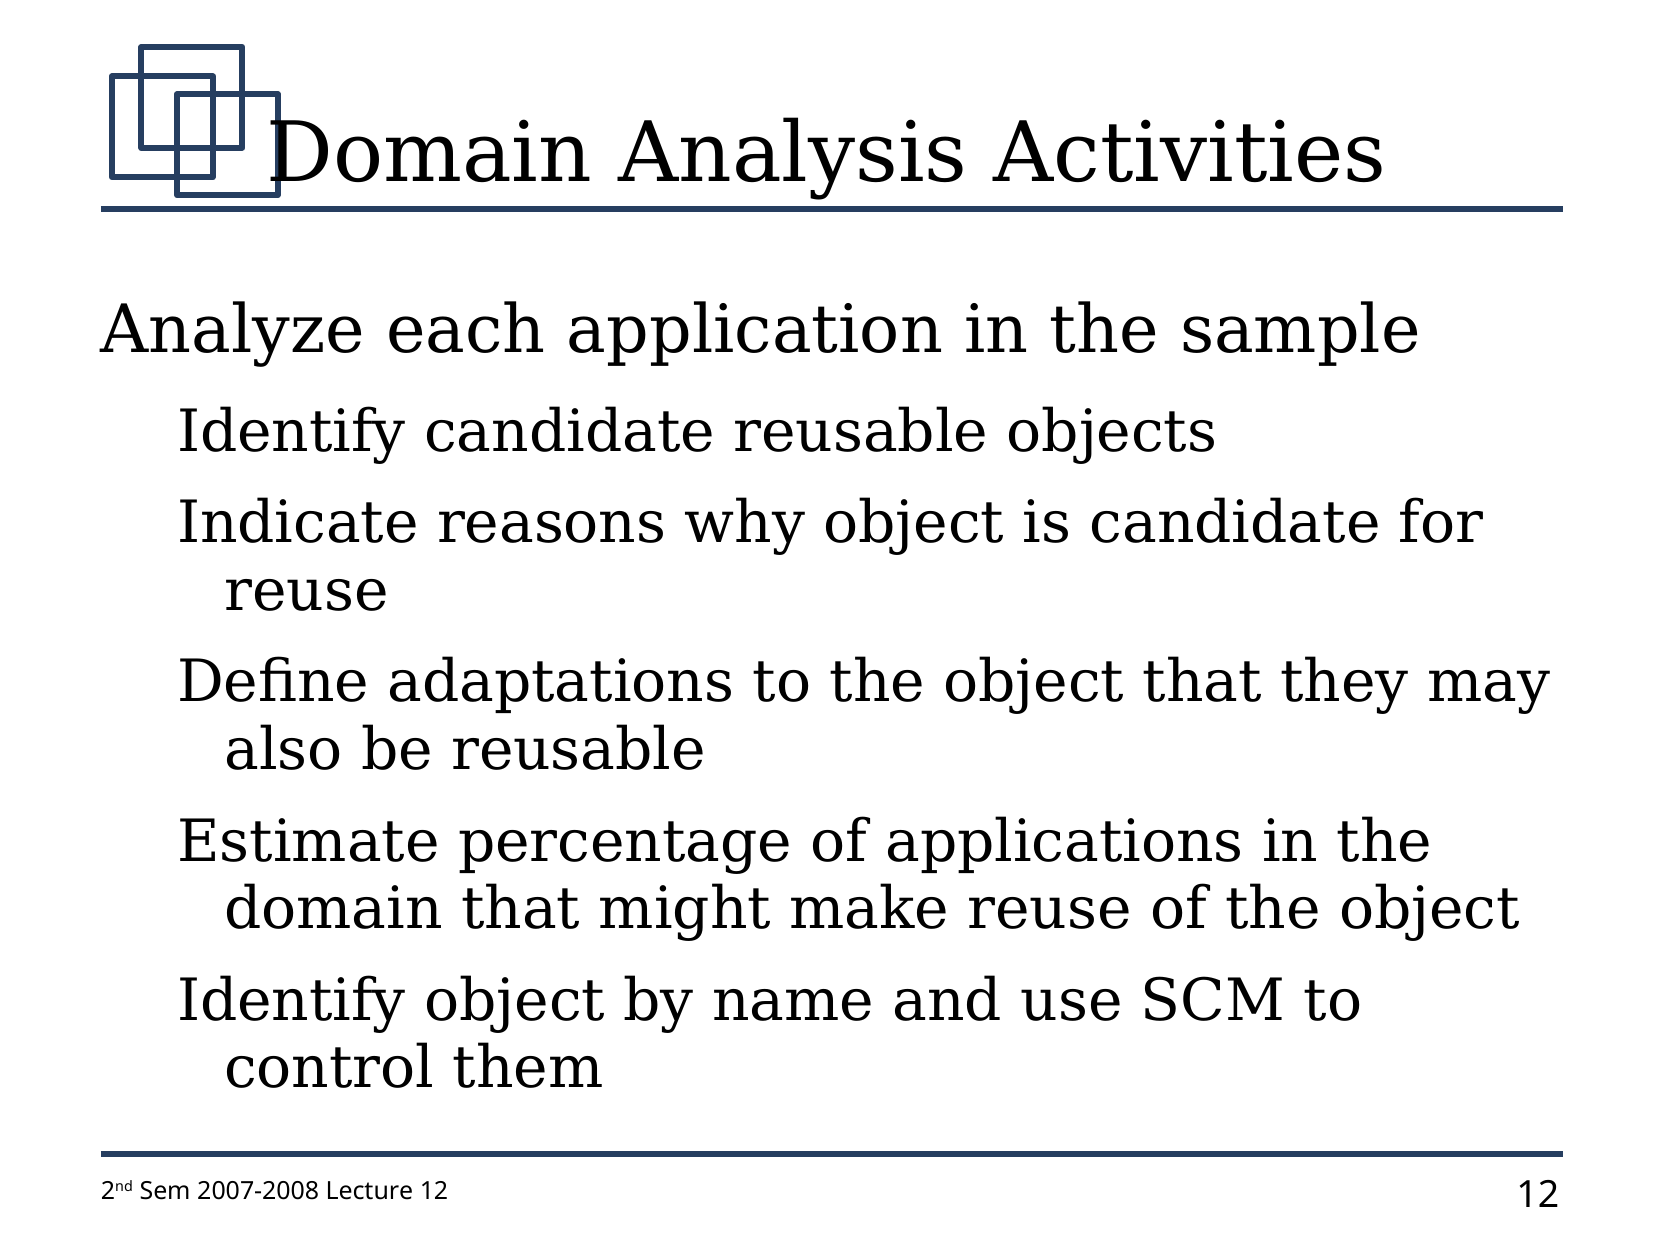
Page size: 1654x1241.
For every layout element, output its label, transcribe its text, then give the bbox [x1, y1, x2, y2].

title Domain Analysis Activities [82, 49, 1571, 257]
list Analyze each application in the sample Identify candidate reusable objects Indicate reasons why object is candidate for reuse Define adaptations to the object that they may also be reusable Estimate percentage of applications in the domain that might make reuse of the object Identify object by name and use SCM to control them [82, 290, 1571, 1109]
